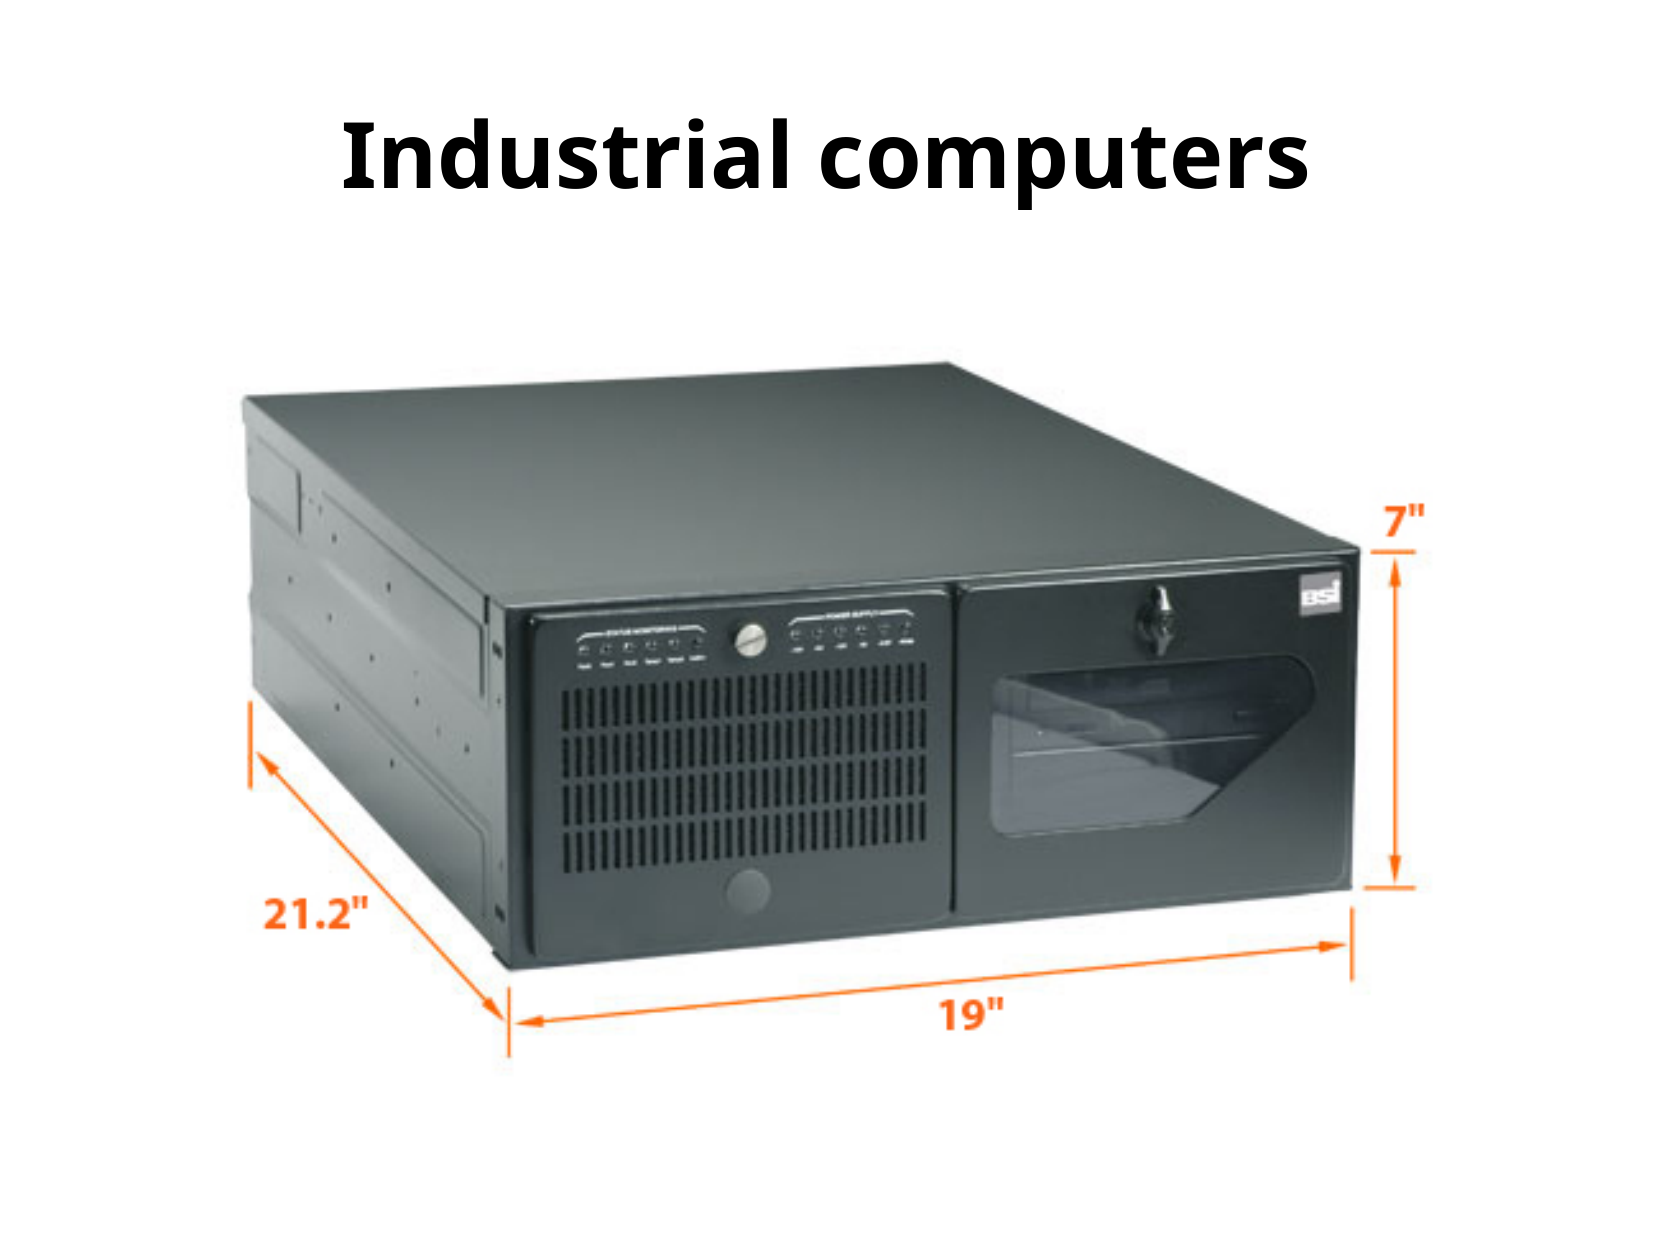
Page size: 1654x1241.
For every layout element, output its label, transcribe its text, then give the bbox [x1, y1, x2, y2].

title Industrial computers [82, 49, 1571, 257]
picture [187, 307, 1463, 1094]
